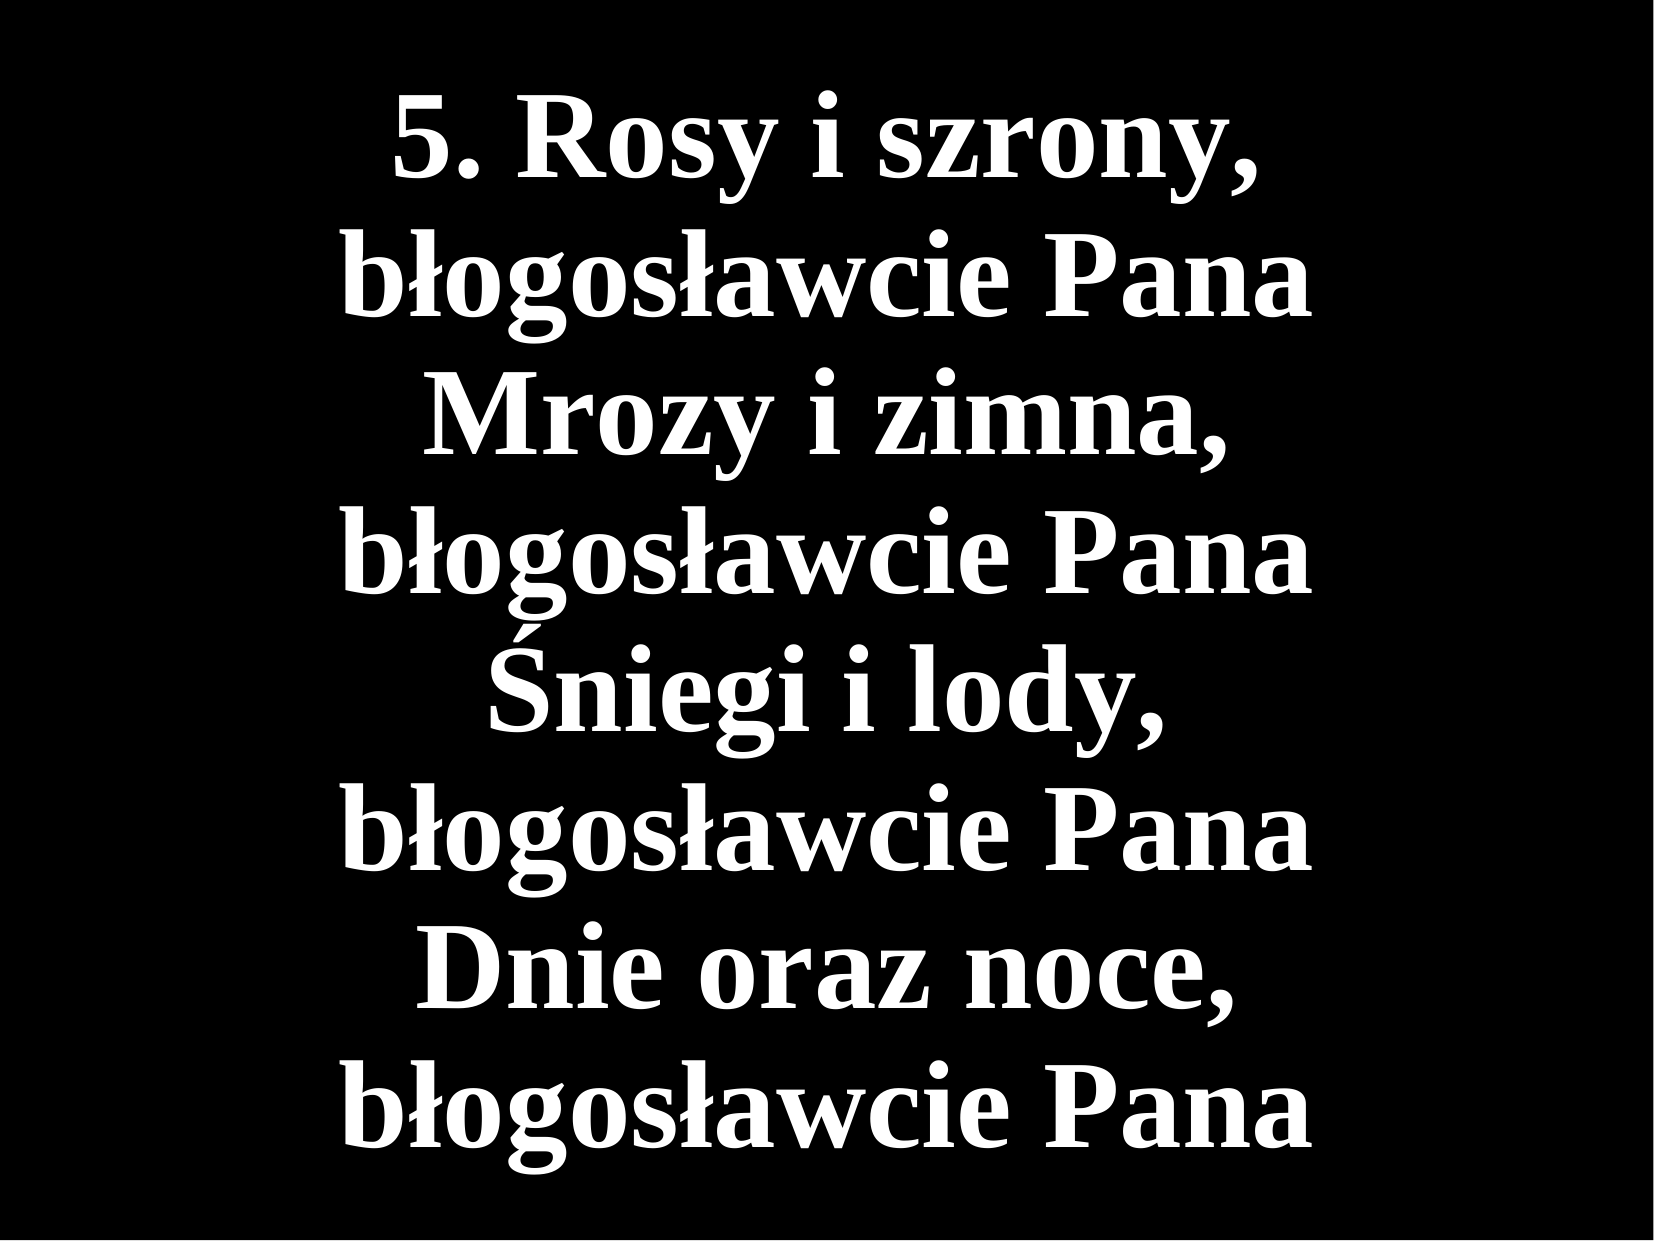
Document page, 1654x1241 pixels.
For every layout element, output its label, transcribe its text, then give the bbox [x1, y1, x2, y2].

title 5. Rosy i szrony, błogosławcie Pana Mrozy i zimna, błogosławcie Pana Śniegi i lody, błogosławcie Pana Dnie oraz noce, błogosławcie Pana [0, 0, 1654, 1241]
